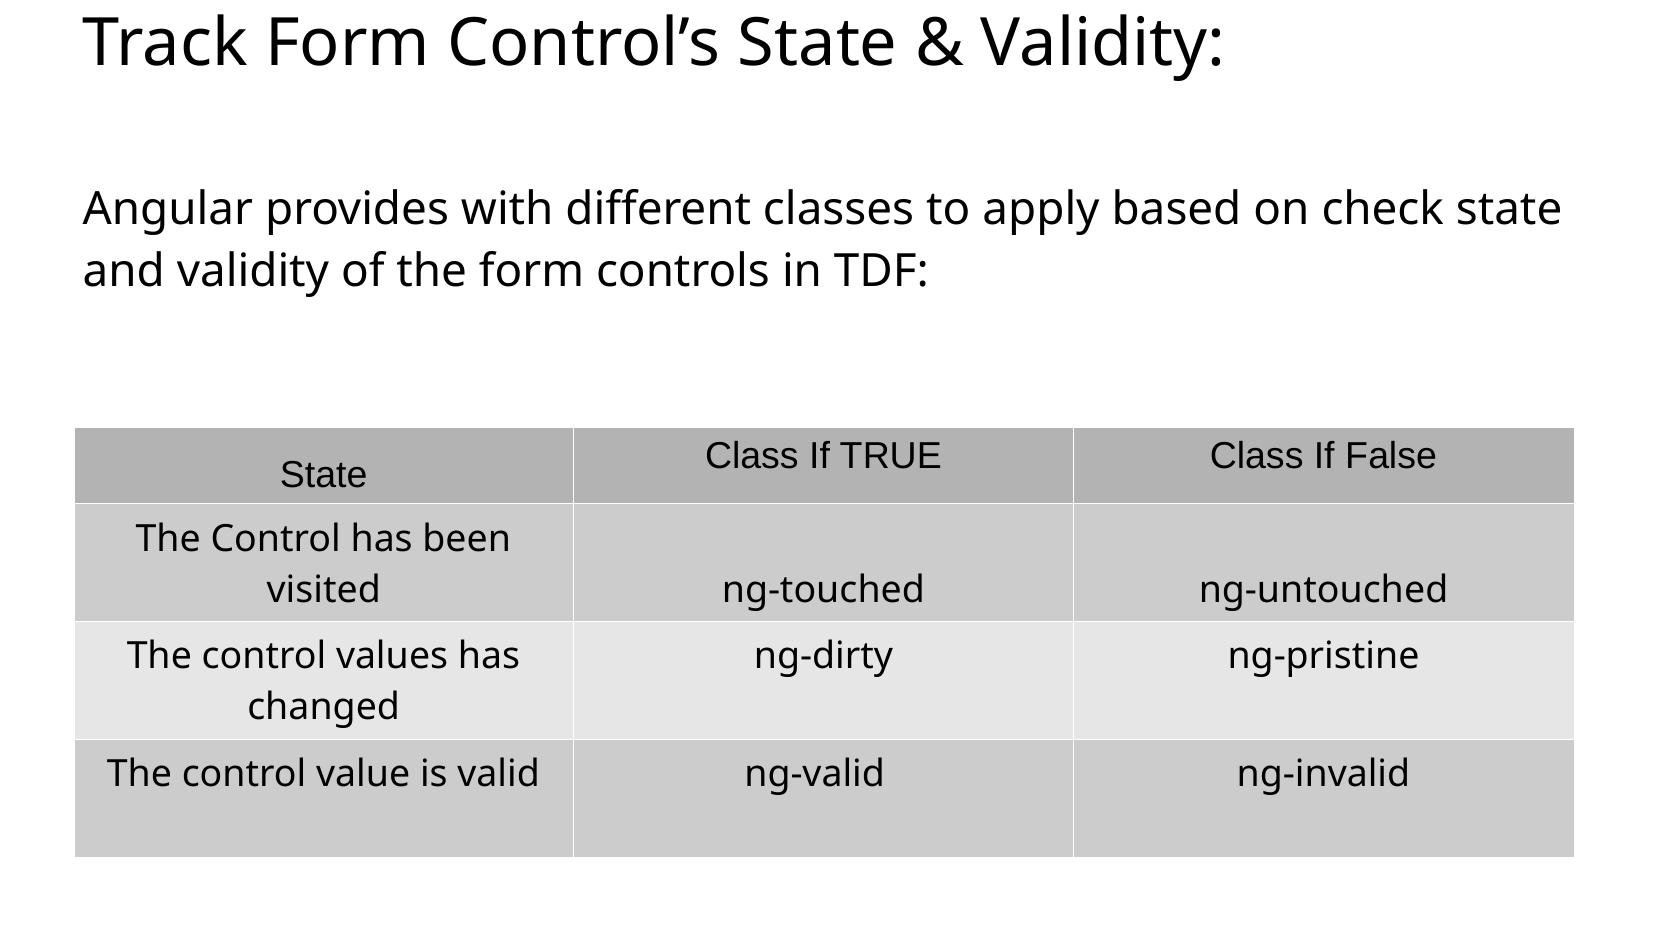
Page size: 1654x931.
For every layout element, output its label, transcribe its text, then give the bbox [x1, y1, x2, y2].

table_header State [75, 428, 573, 503]
table_cell ng-dirty [574, 622, 1073, 739]
table_cell The control values has changed [75, 622, 573, 739]
table_cell The Control has been visited [75, 504, 573, 621]
table_header Class If TRUE [574, 428, 1073, 503]
table_cell ng-valid [574, 740, 1073, 857]
table_cell ng-touched [574, 504, 1073, 621]
title Track Form Control’s State & Validity: Angular provides with different classes to apply based on check state and validity of the form controls in TDF: [82, 58, 1571, 418]
table_header Class If False [1074, 428, 1574, 503]
table_cell ng-invalid [1074, 740, 1574, 857]
table_cell ng-pristine [1074, 622, 1574, 739]
table_cell The control value is valid [75, 740, 573, 857]
table_cell ng-untouched [1074, 504, 1574, 621]
